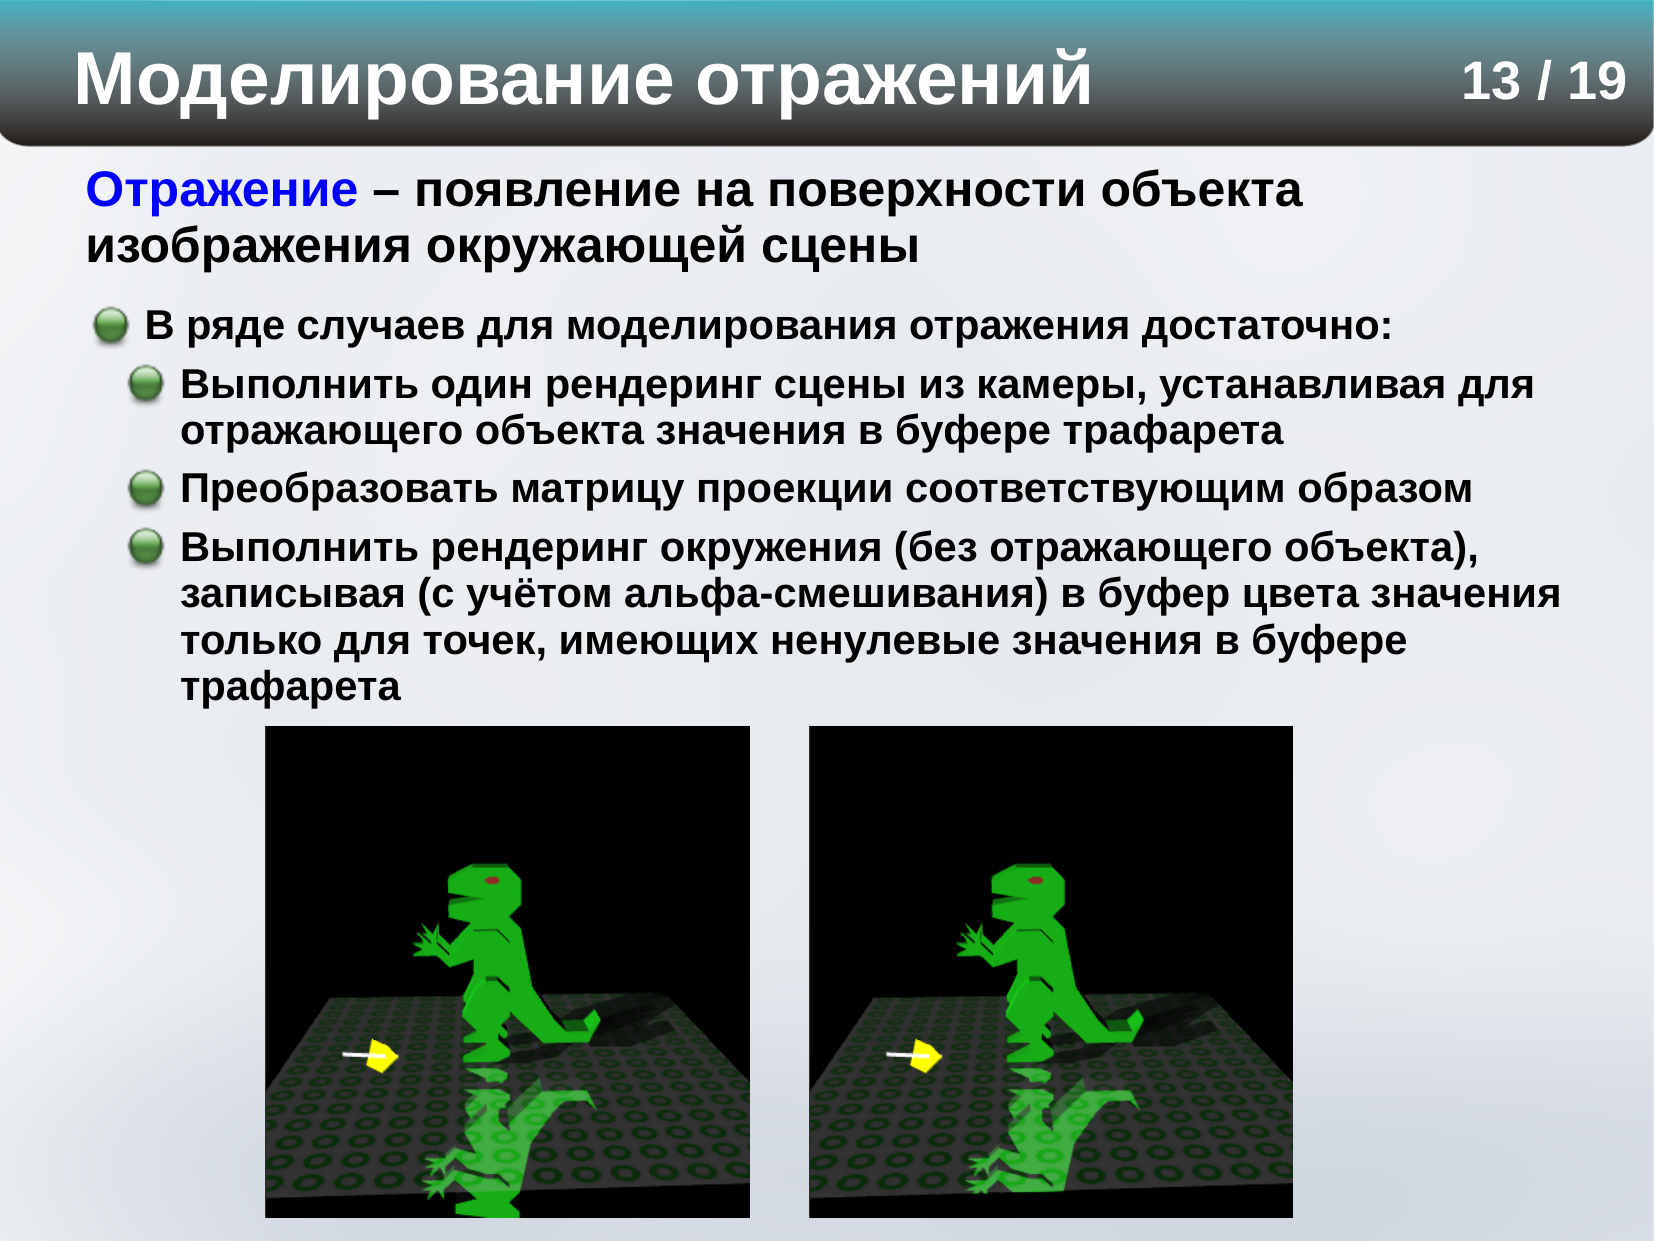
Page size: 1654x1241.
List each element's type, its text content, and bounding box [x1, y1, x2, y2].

picture [0, 0, 1654, 1241]
text_box Отражение – появление на поверхности объекта изображения окружающей сцены В ряде случаев для моделирования отражения достаточно: Выполнить один рендеринг сцены из камеры, устанавливая для отражающего объекта значения в буфере трафарета Преобразовать матрицу проекции соответствующим образом Выполнить рендеринг окружения (без отражающего объекта), записывая (с учётом альфа-смешивания) в буфер цвета значения только для точек, имеющих ненулевые значения в буфере трафарета [70, 153, 1625, 717]
text_box <номер> / 19 [1446, 42, 1654, 179]
text_box Моделирование отражений [59, 29, 1300, 129]
